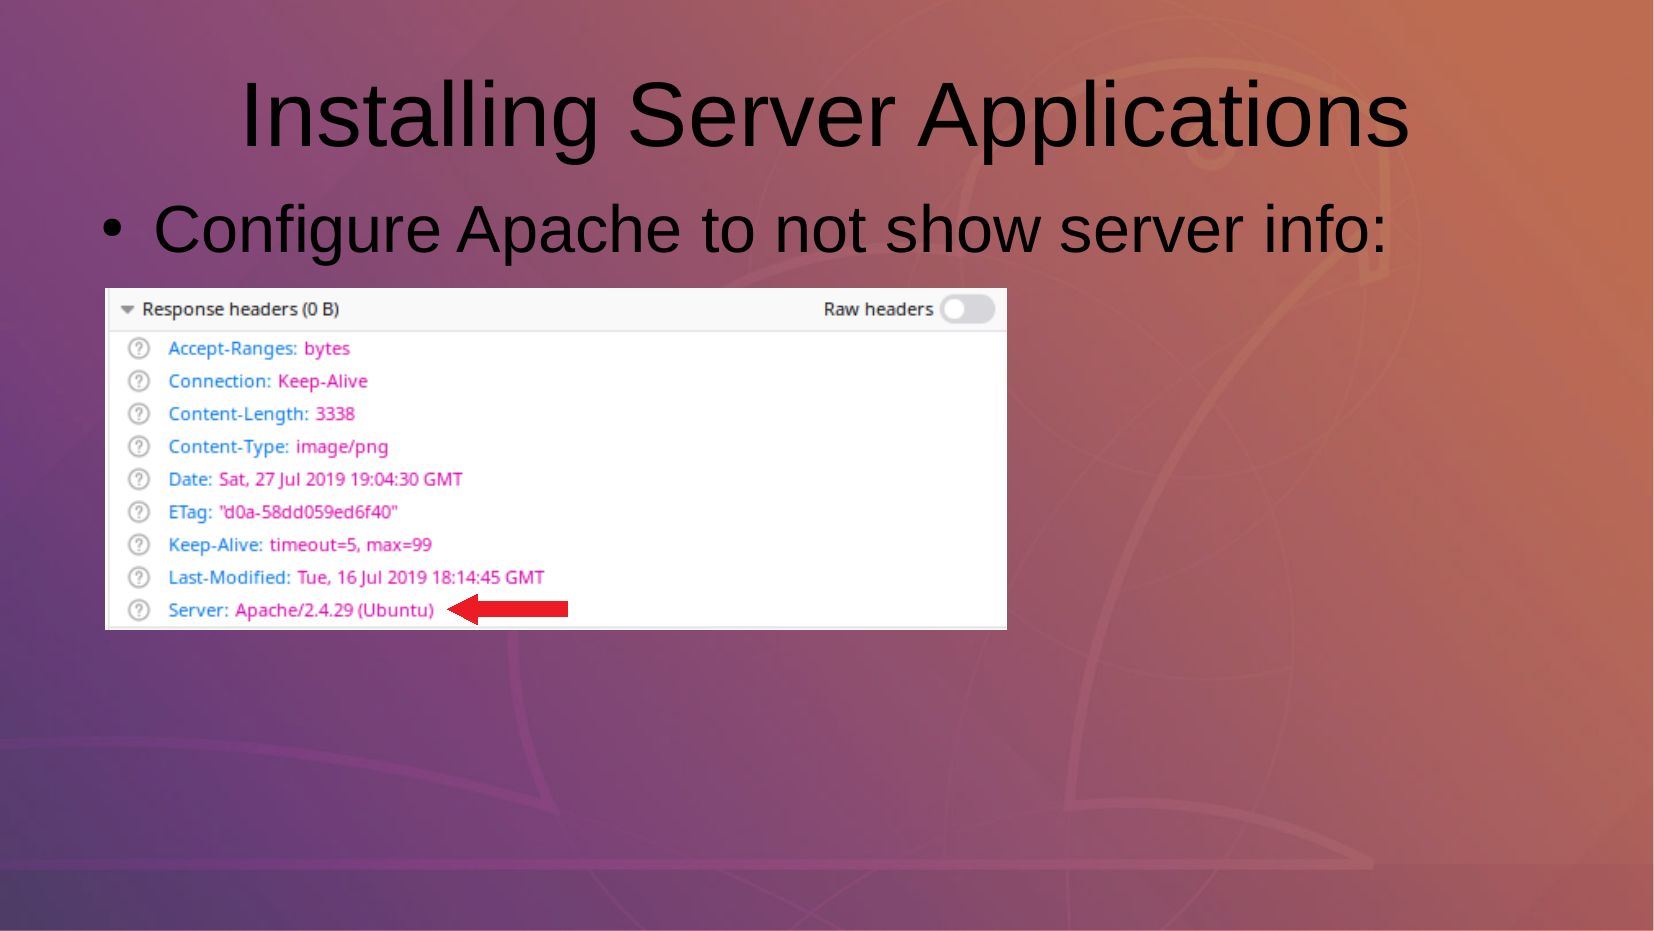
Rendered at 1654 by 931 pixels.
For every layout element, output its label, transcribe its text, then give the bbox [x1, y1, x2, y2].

title Installing Server Applications [82, 37, 1571, 192]
picture [105, 288, 1007, 631]
list Configure Apache to not show server info: [82, 192, 1571, 856]
text_box [447, 594, 568, 625]
